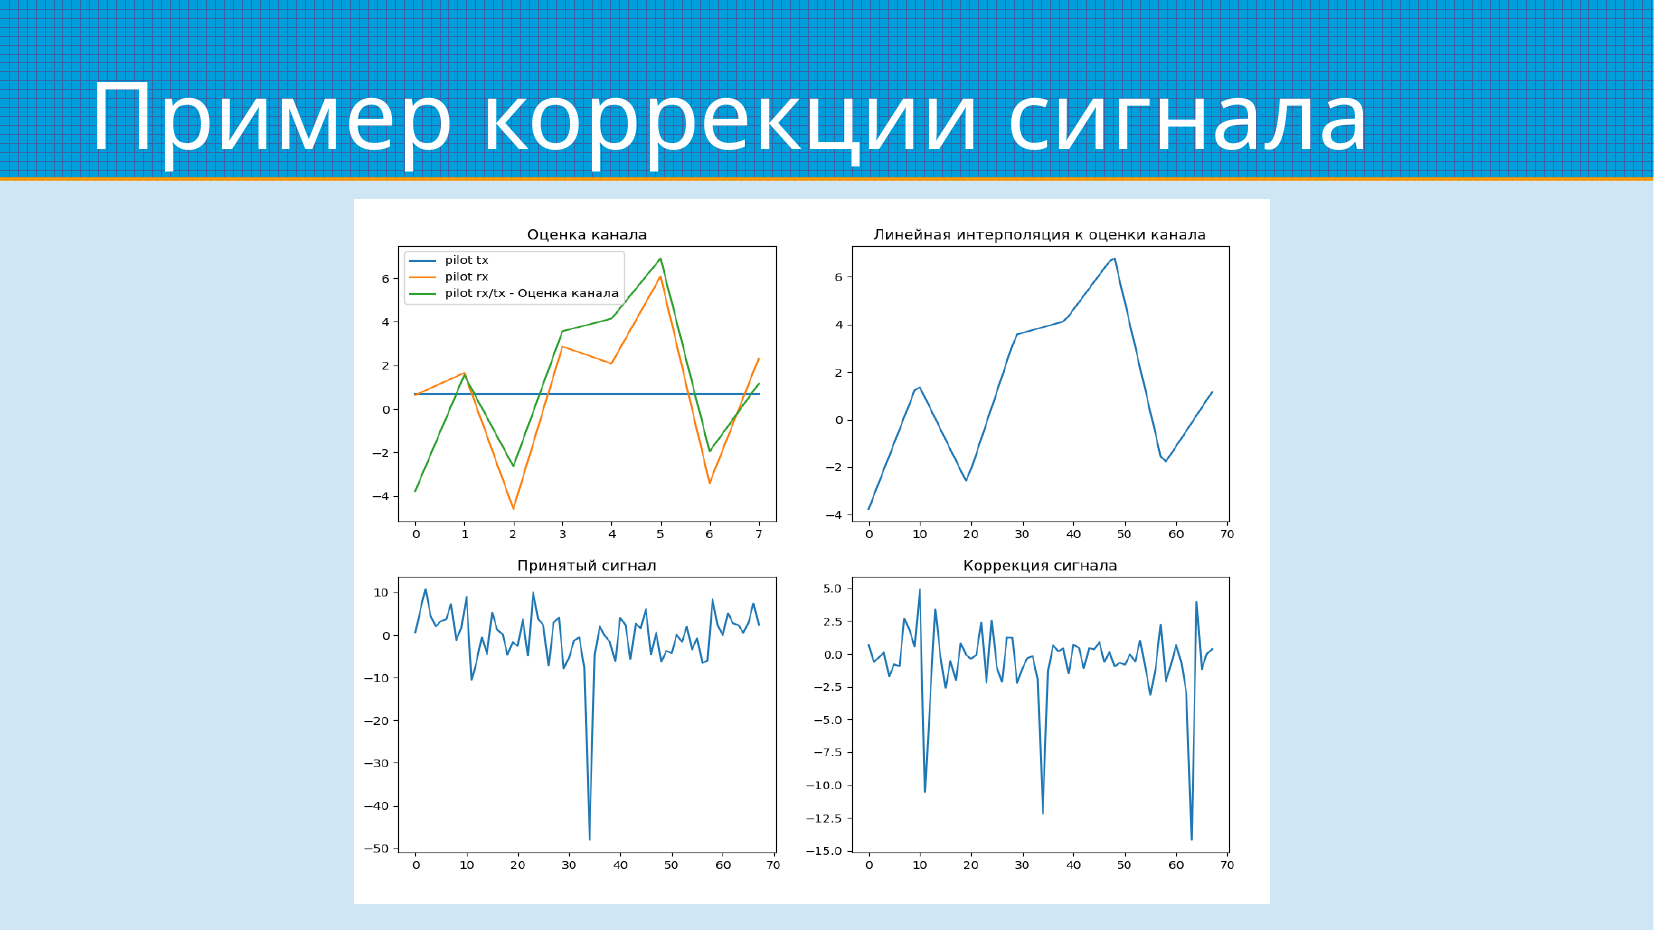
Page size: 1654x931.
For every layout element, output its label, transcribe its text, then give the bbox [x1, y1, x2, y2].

title Пример коррекции сигнала [88, 14, 1565, 178]
picture [354, 199, 1270, 905]
